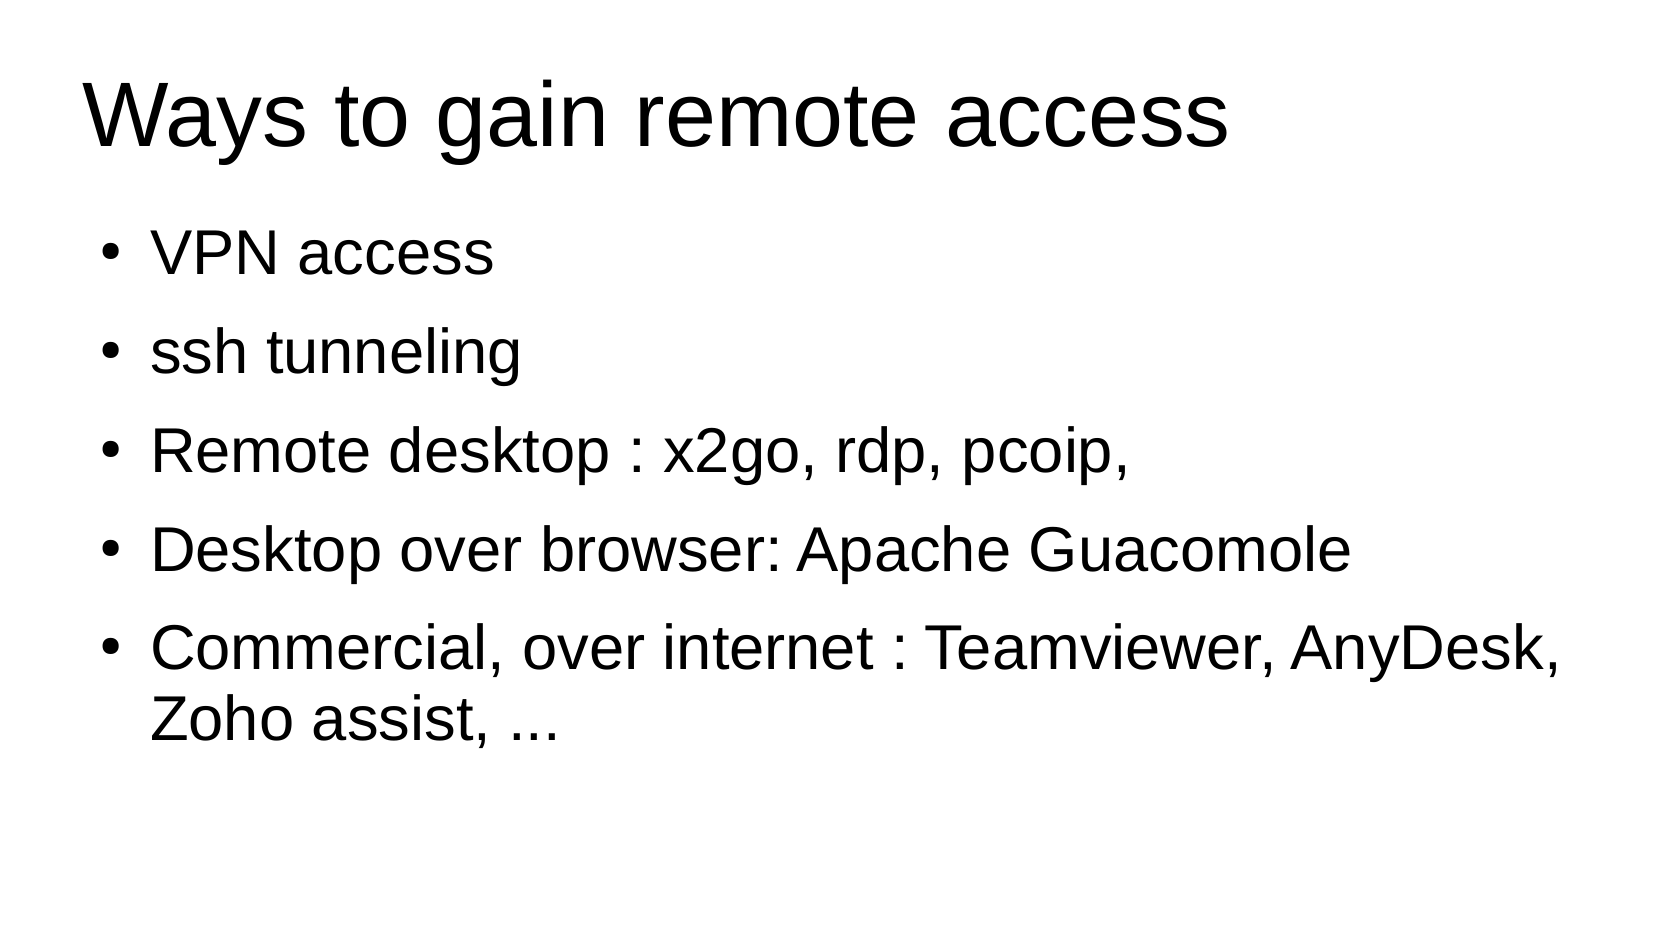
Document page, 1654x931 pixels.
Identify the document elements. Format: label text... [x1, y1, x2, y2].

list VPN access ssh tunneling Remote desktop : x2go, rdp, pcoip, Desktop over browser: Apache Guacomole Commercial, over internet : Teamviewer, AnyDesk, Zoho assist, ... [82, 217, 1571, 758]
title Ways to gain remote access [82, 37, 1571, 193]
